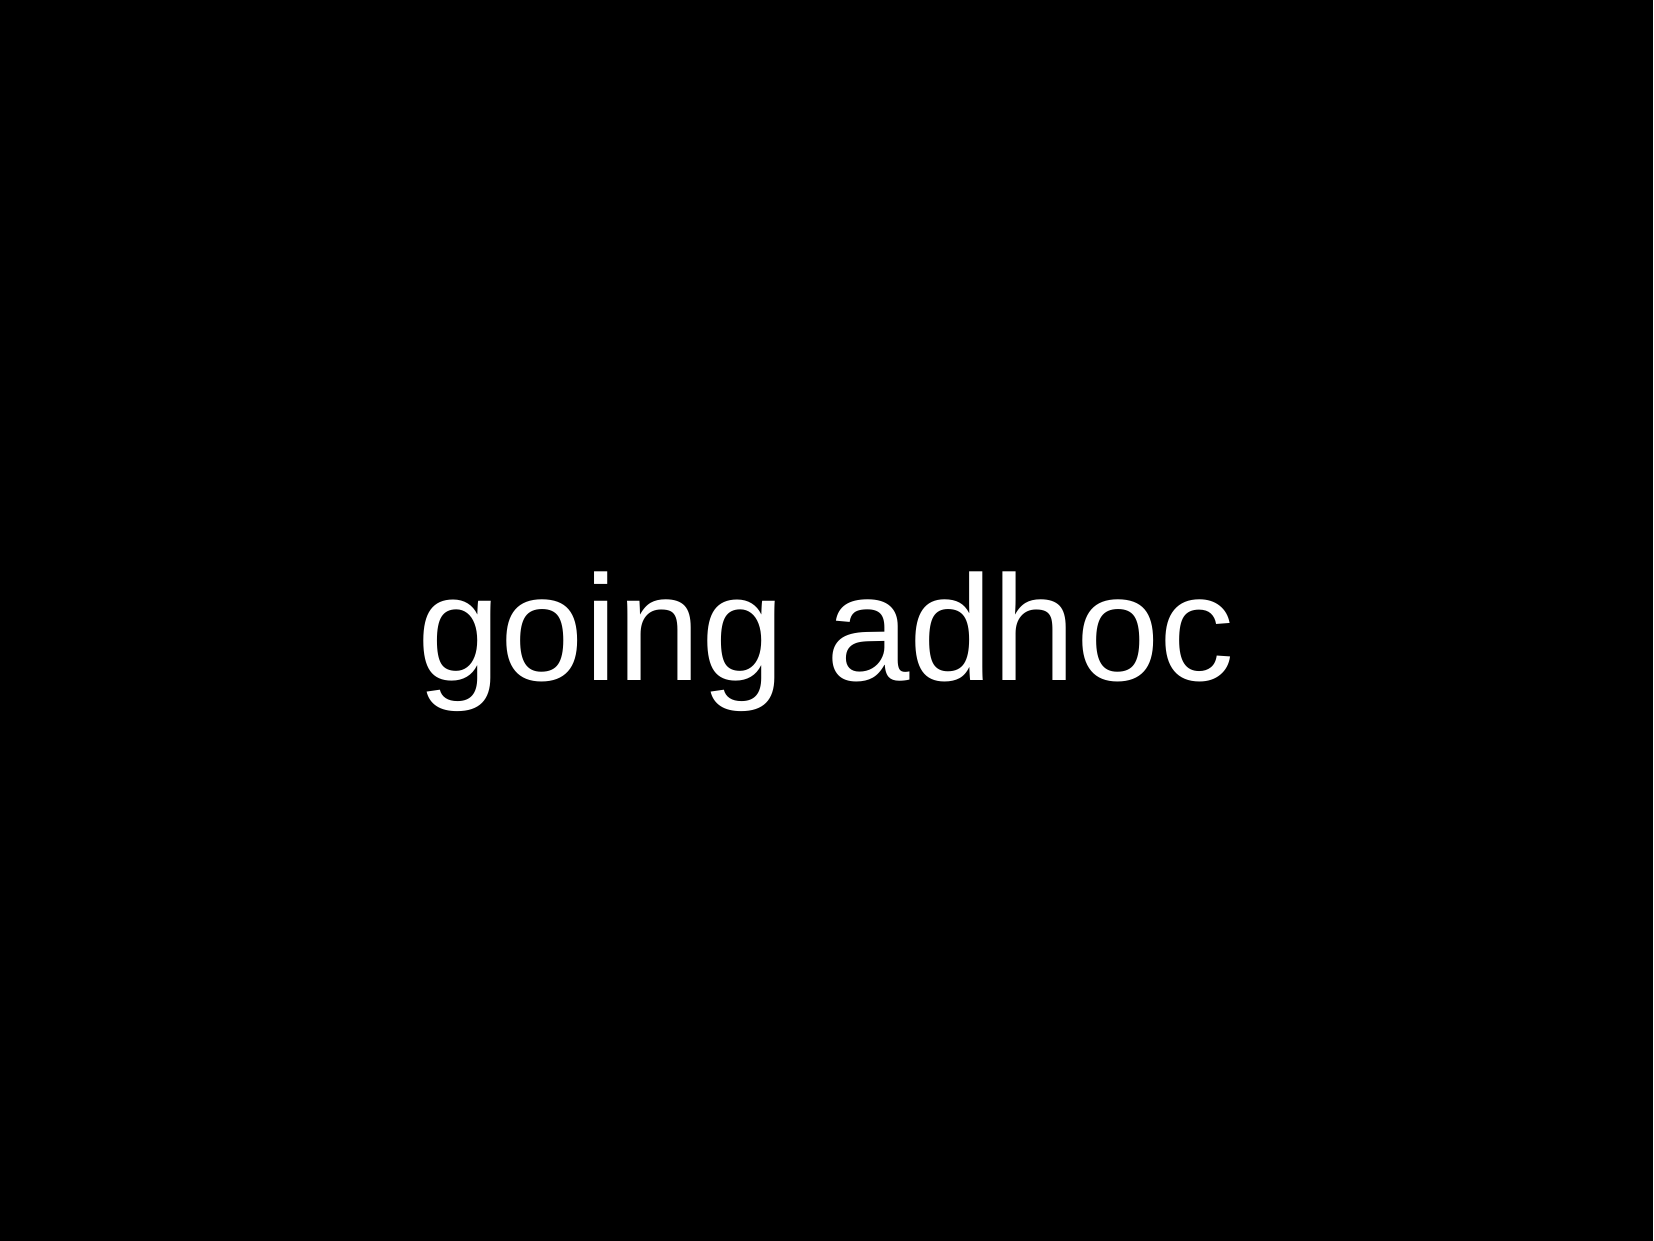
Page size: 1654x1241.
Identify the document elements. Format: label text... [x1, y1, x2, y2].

title going adhoc [82, 525, 1571, 733]
